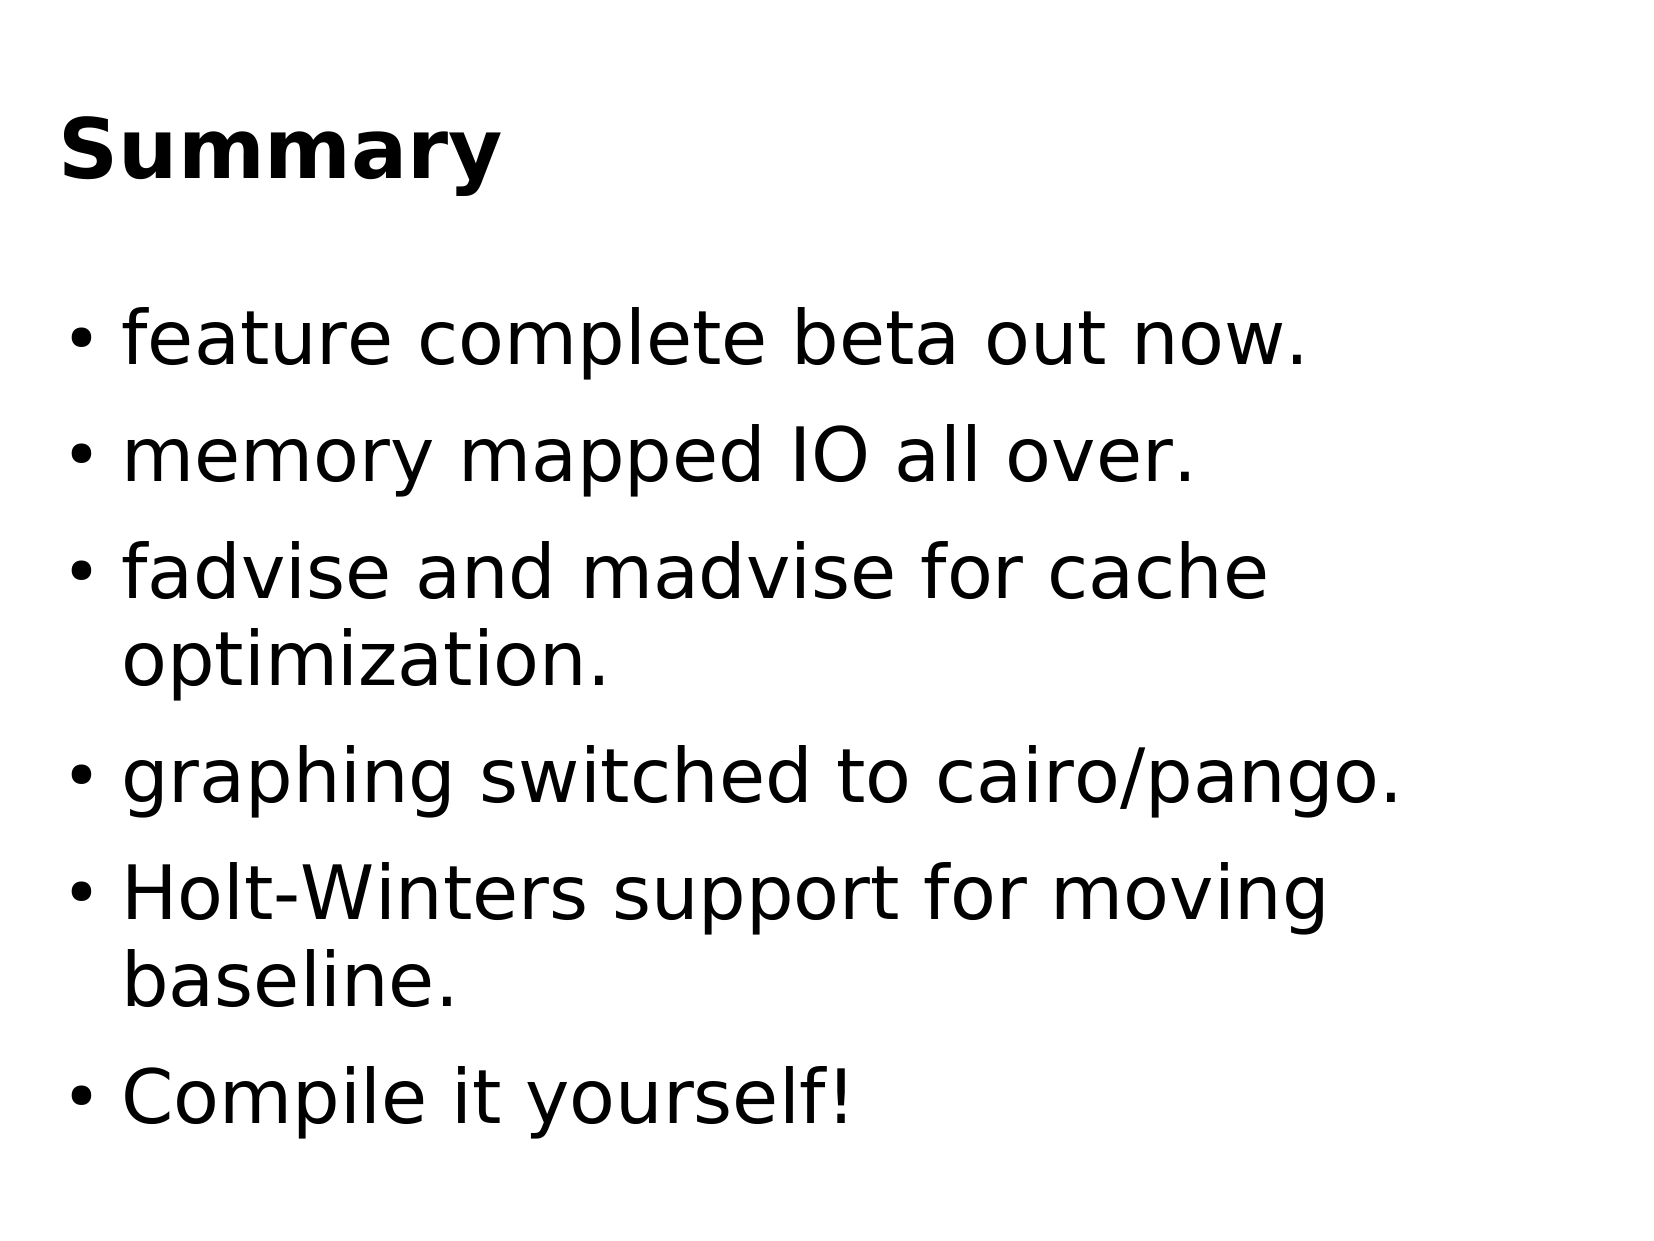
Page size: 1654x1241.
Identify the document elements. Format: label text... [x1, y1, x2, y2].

list feature complete beta out now. memory mapped IO all over. fadvise and madvise for cache optimization. graphing switched to cairo/pango. Holt-Winters support for moving baseline. Compile it yourself! [50, 295, 1571, 1142]
title Summary [59, 75, 1607, 225]
